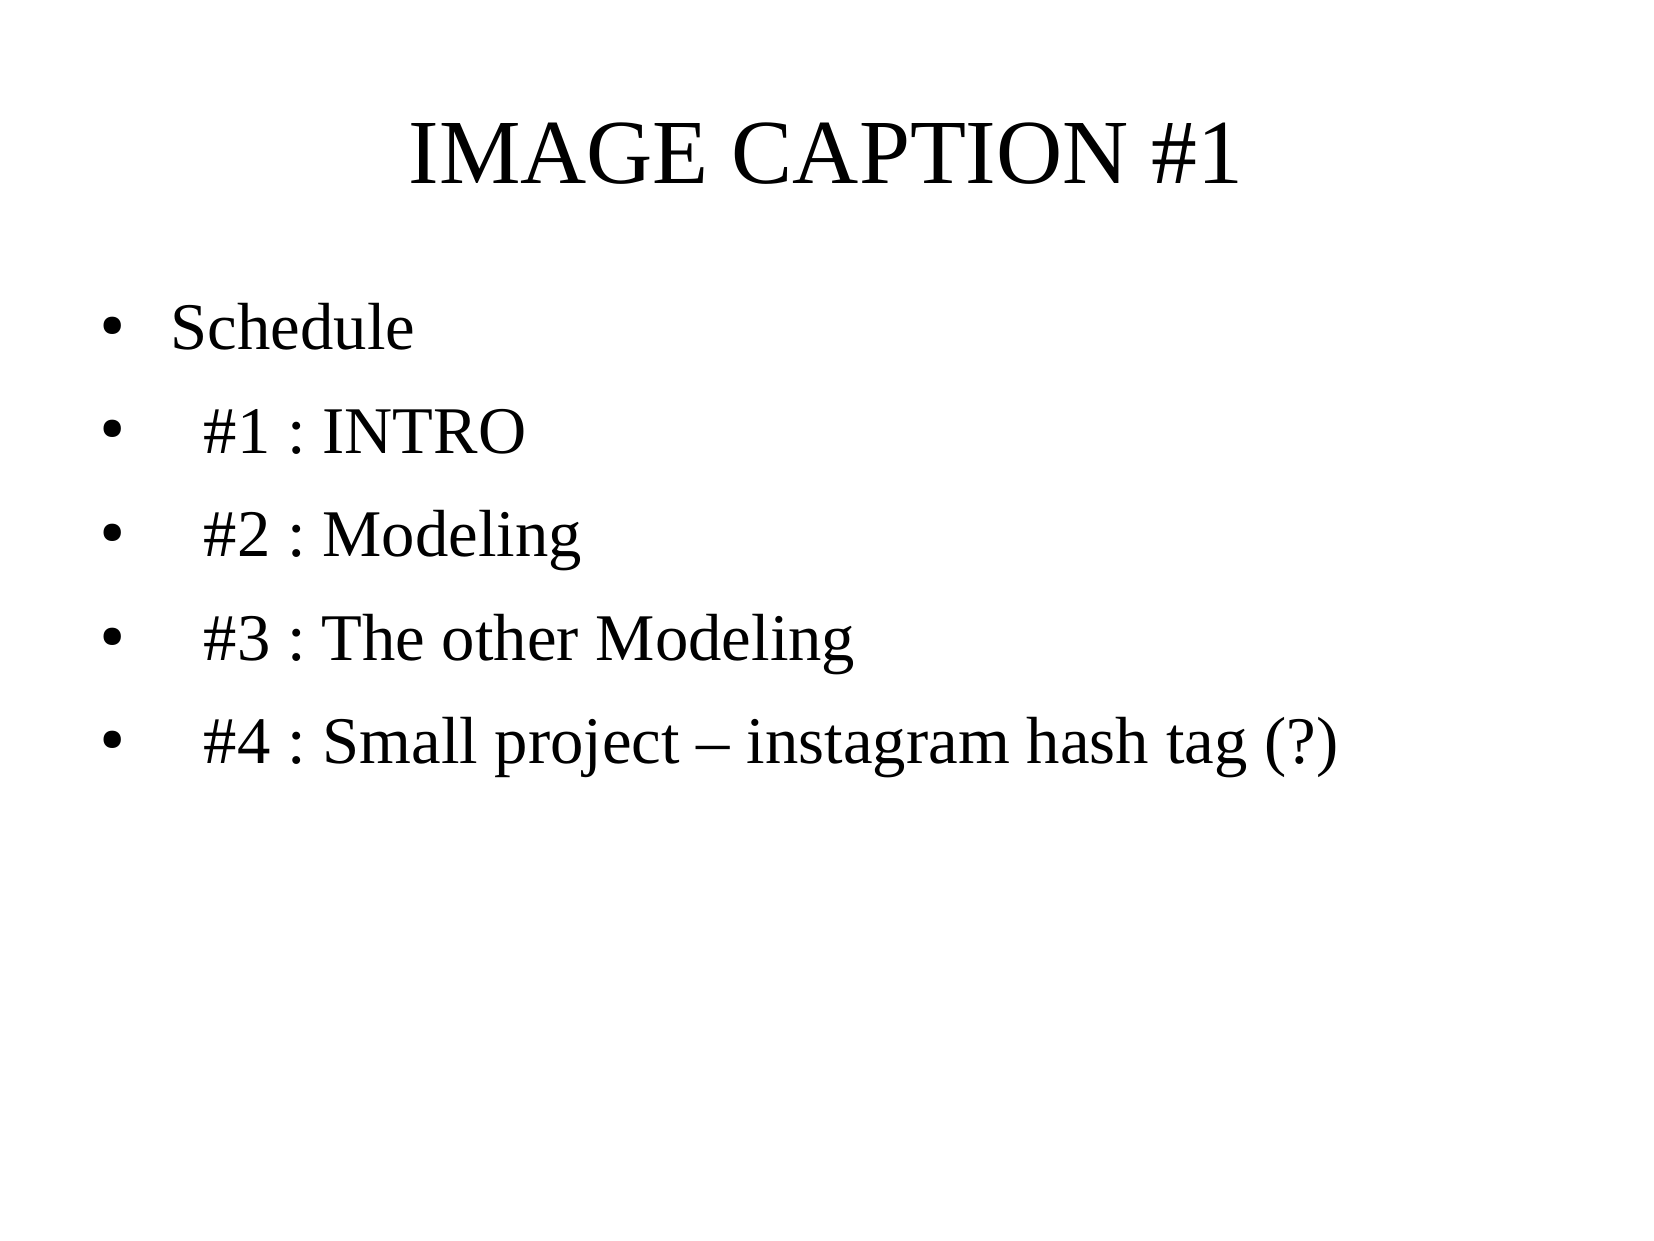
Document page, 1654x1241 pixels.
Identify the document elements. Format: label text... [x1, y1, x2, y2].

list Schedule #1 : INTRO #2 : Modeling #3 : The other Modeling #4 : Small project – instagram hash tag (?) [82, 290, 1571, 1010]
title IMAGE CAPTION #1 [82, 49, 1571, 257]
